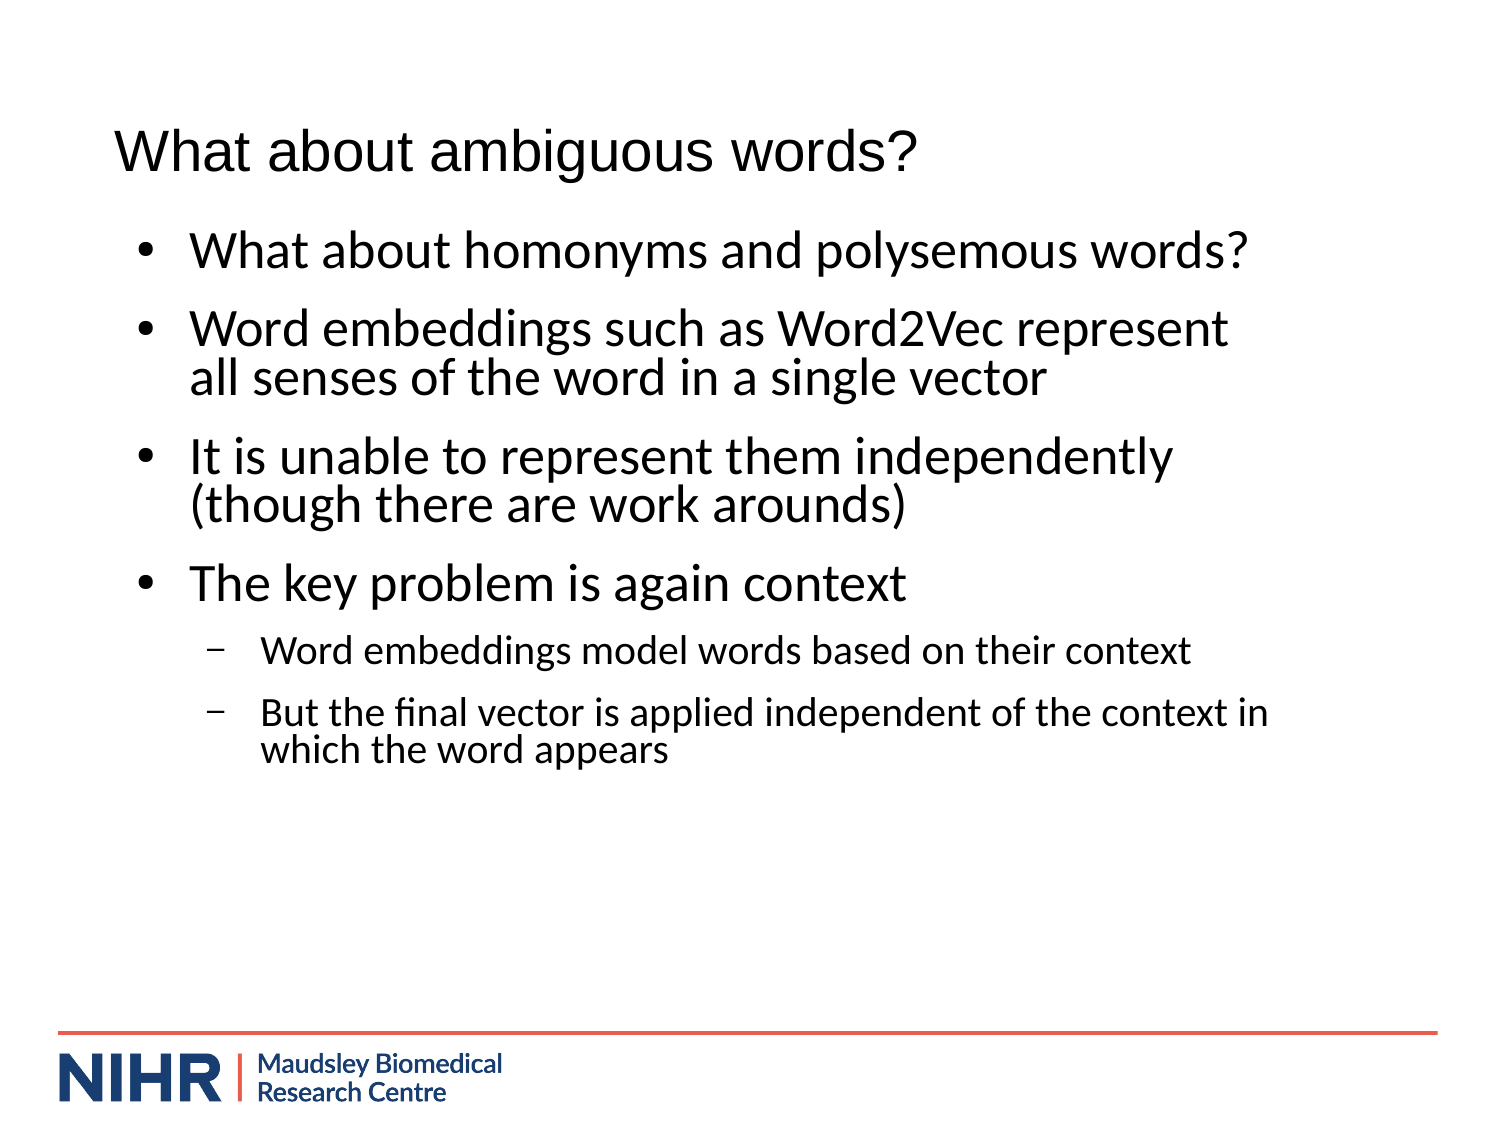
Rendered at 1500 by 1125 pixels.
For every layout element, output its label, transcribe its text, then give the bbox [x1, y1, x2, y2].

list What about homonyms and polysemous words? Word embeddings such as Word2Vec represent all senses of the word in a single vector It is unable to represent them independently (though there are work arounds) The key problem is again context Word embeddings model words based on their context But the final vector is applied independent of the context in which the word appears [118, 141, 1288, 1016]
picture [29, 1018, 531, 1125]
text_box What about ambiguous words? [100, 113, 1105, 192]
